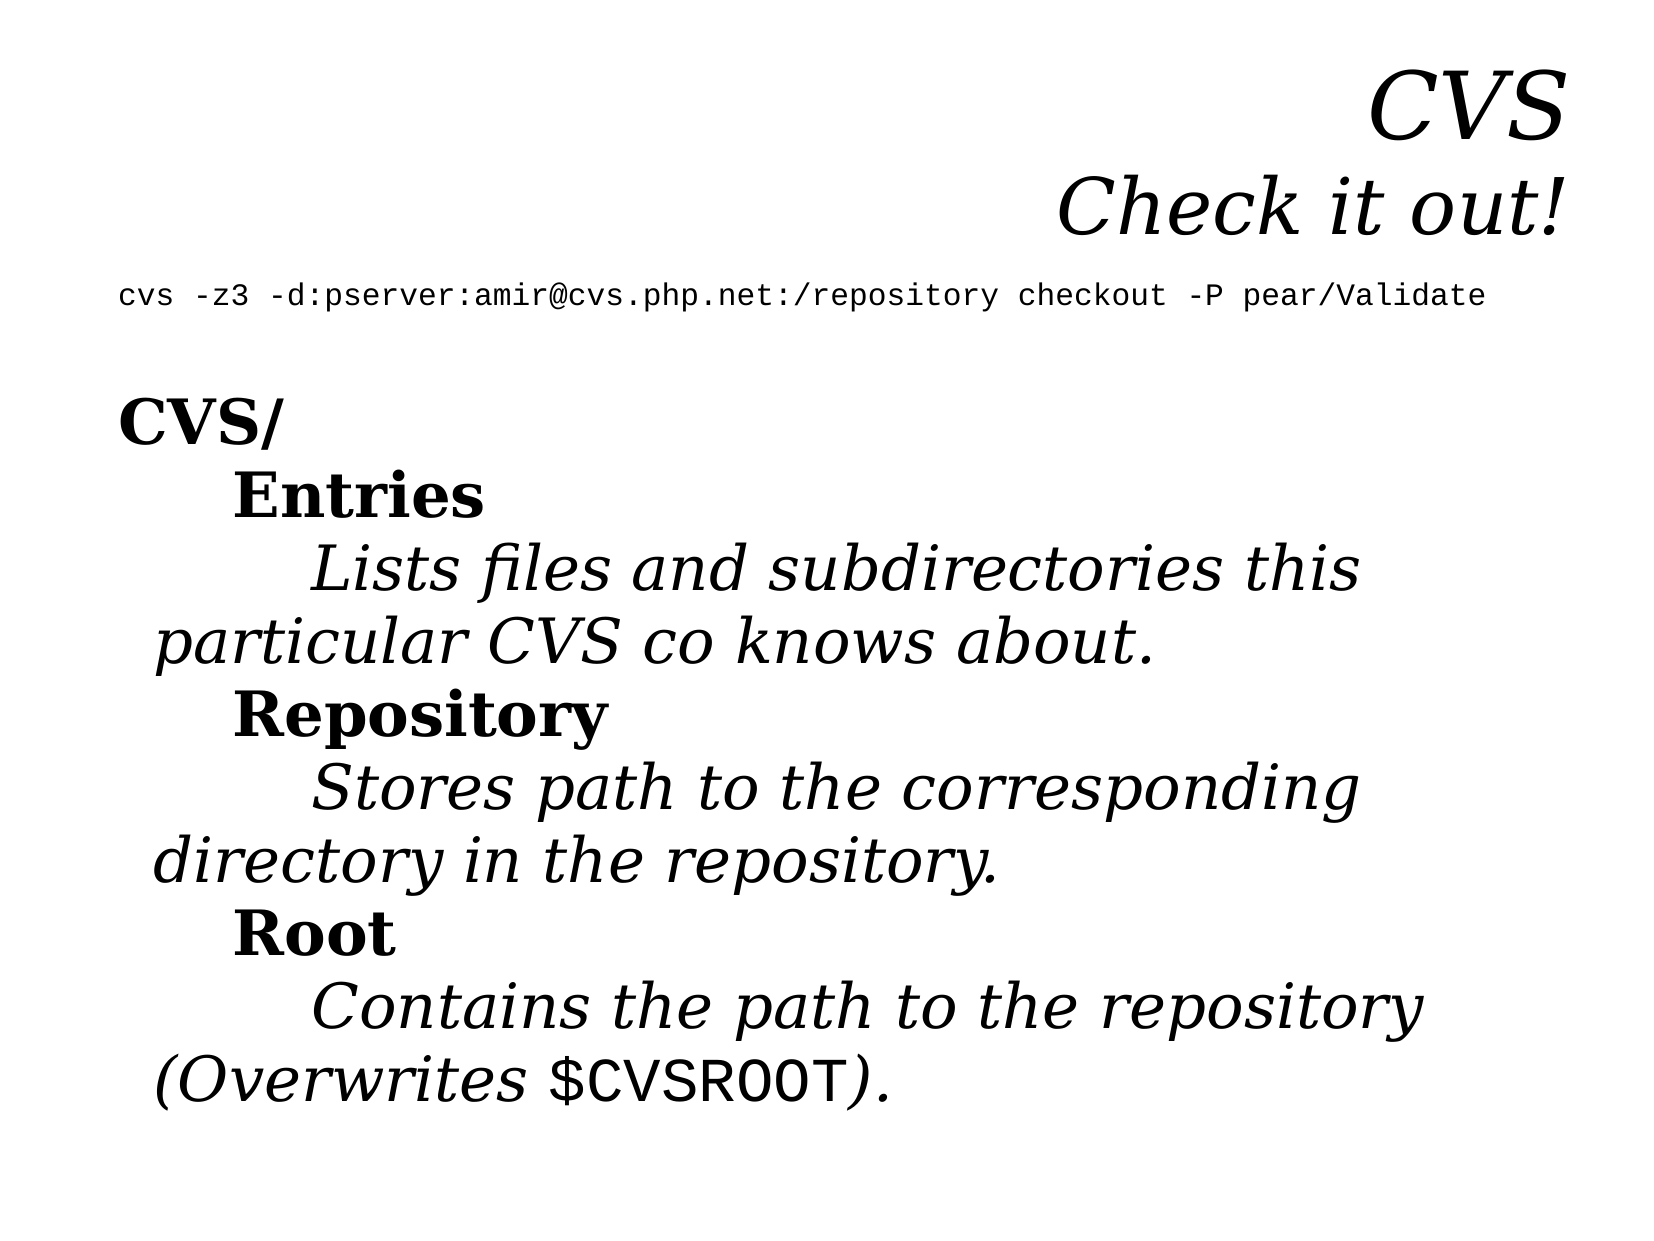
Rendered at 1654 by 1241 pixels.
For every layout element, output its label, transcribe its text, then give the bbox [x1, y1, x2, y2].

subtitle cvs -z3 -d:pserver:amir@cvs.php.net:/repository checkout -P pear/Validate CVS/ Entries Lists files and subdirectories this particular CVS co knows about. Repository Stores path to the corresponding directory in the repository. Root Contains the path to the repository (Overwrites $CVSROOT). [82, 278, 1571, 1121]
title CVS Check it out! [82, 52, 1571, 254]
